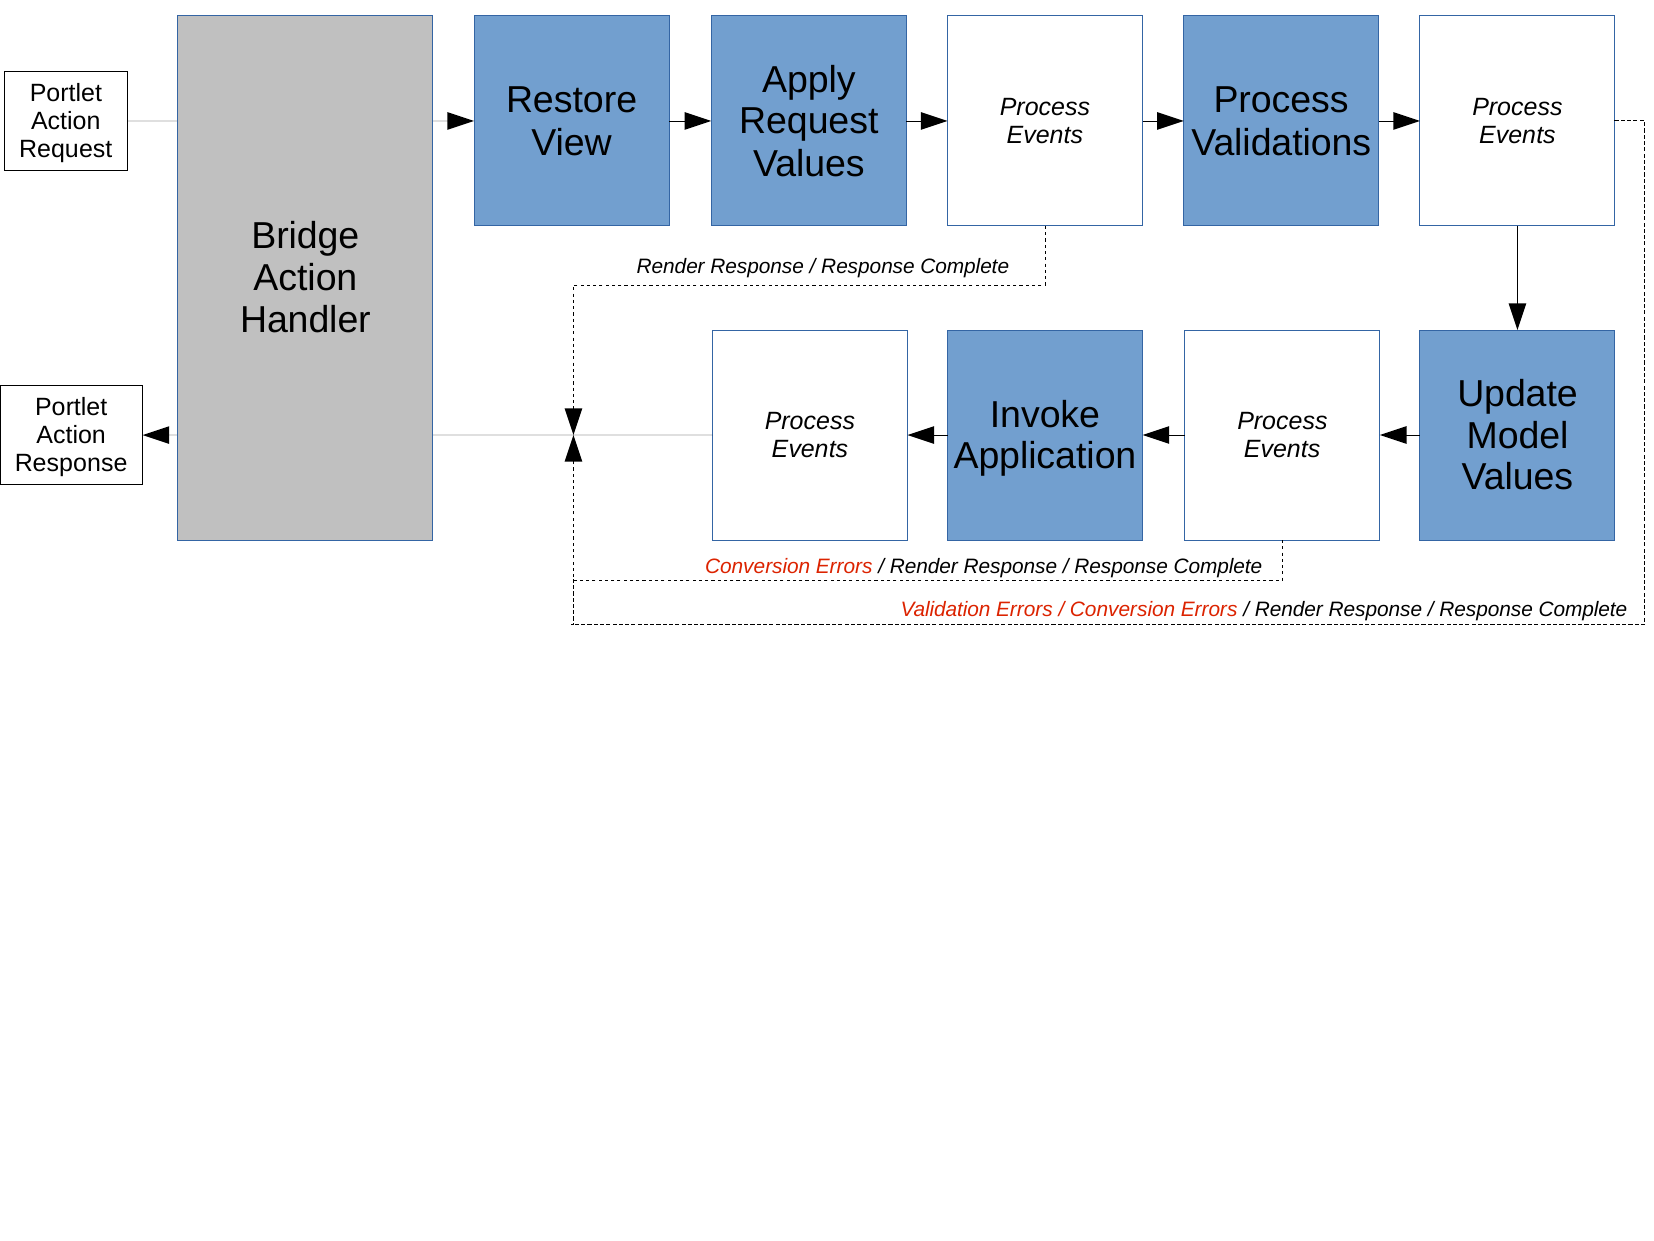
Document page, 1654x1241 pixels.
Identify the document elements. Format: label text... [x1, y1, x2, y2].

text_box Invoke Application [947, 330, 1143, 541]
text_box Validation Errors / Conversion Errors / Render Response / Response Complete [885, 590, 1647, 629]
text_box Bridge Action Handler [177, 15, 433, 541]
text_box Portlet Action Request [4, 71, 128, 170]
text_box Process Events [1419, 15, 1615, 226]
text_box Portlet Action Response [0, 385, 143, 484]
text_box Restore View [474, 15, 670, 226]
text_box Process Events [947, 15, 1143, 226]
text_box Update Model Values [1419, 330, 1615, 541]
text_box Conversion Errors / Render Response / Response Complete [690, 547, 1280, 586]
text_box Apply Request Values [711, 15, 907, 226]
text_box Process Validations [1183, 15, 1379, 226]
text_box Render Response / Response Complete [621, 246, 1026, 286]
text_box Process Events [712, 330, 908, 541]
text_box Process Events [1184, 330, 1380, 541]
